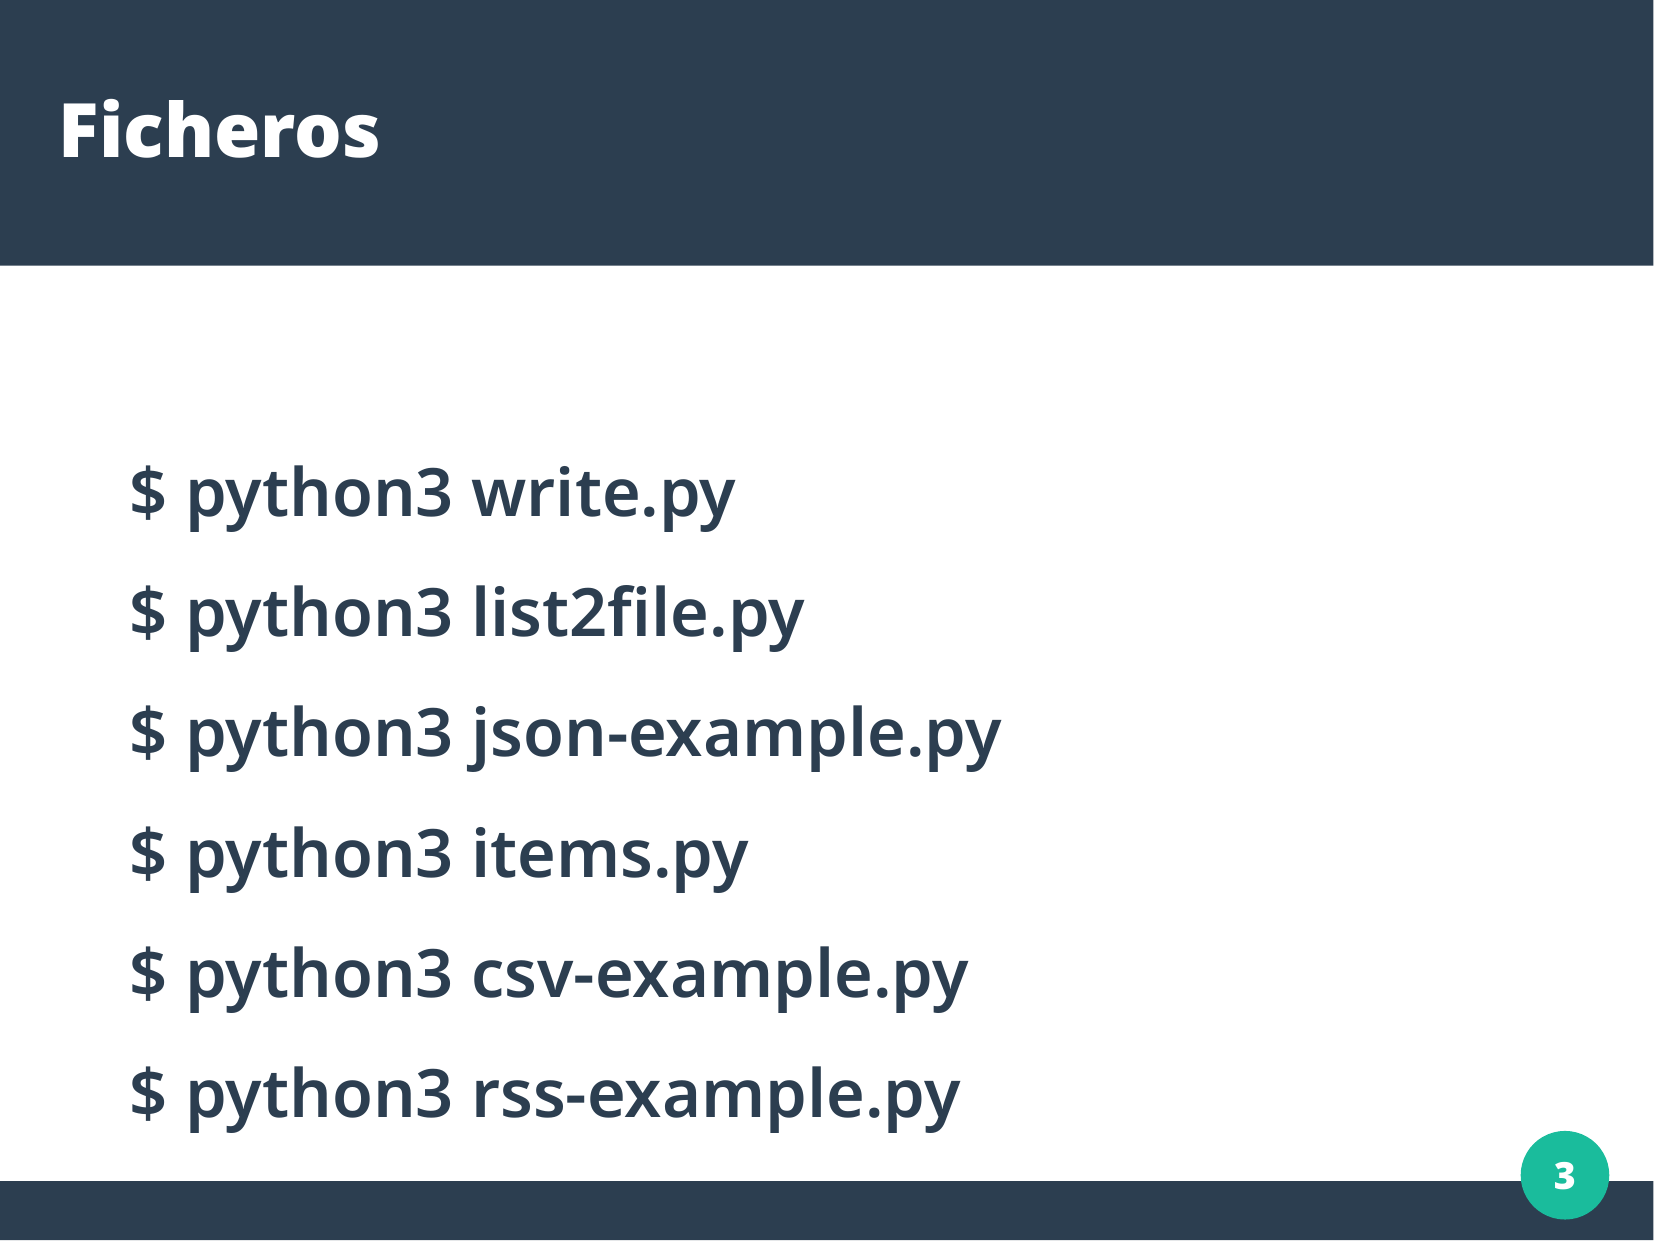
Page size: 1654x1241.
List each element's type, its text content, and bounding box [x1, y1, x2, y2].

list $ python3 write.py $ python3 list2file.py $ python3 json-example.py $ python3 items.py $ python3 csv-example.py $ python3 rss-example.py [59, 324, 1595, 1152]
title Ficheros [59, 49, 1595, 207]
